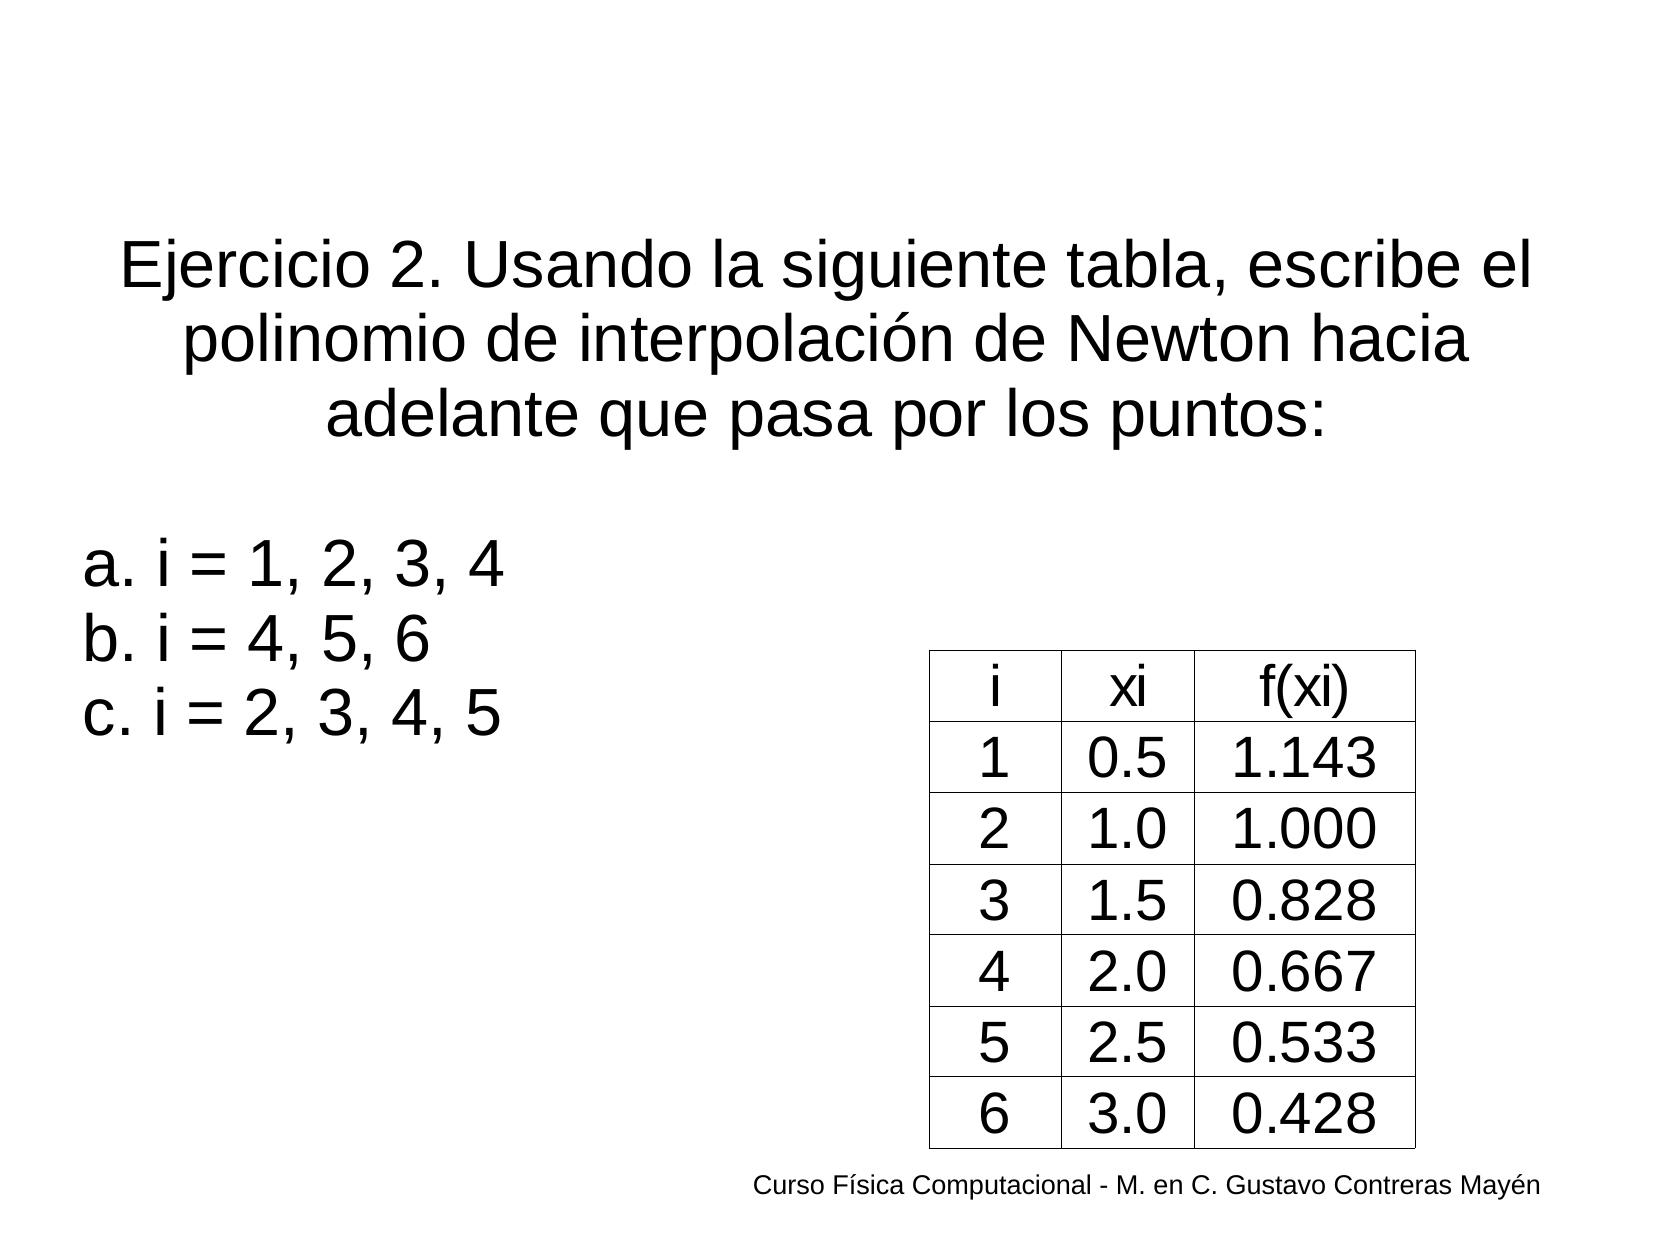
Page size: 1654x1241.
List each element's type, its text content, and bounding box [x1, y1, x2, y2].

chart [928, 649, 1418, 1204]
subtitle Ejercicio 2. Usando la siguiente tabla, escribe el polinomio de interpolación de Newton hacia adelante que pasa por los puntos: a. i = 1, 2, 3, 4 b. i = 4, 5, 6 c. i = 2, 3, 4, 5 [82, 197, 1571, 779]
